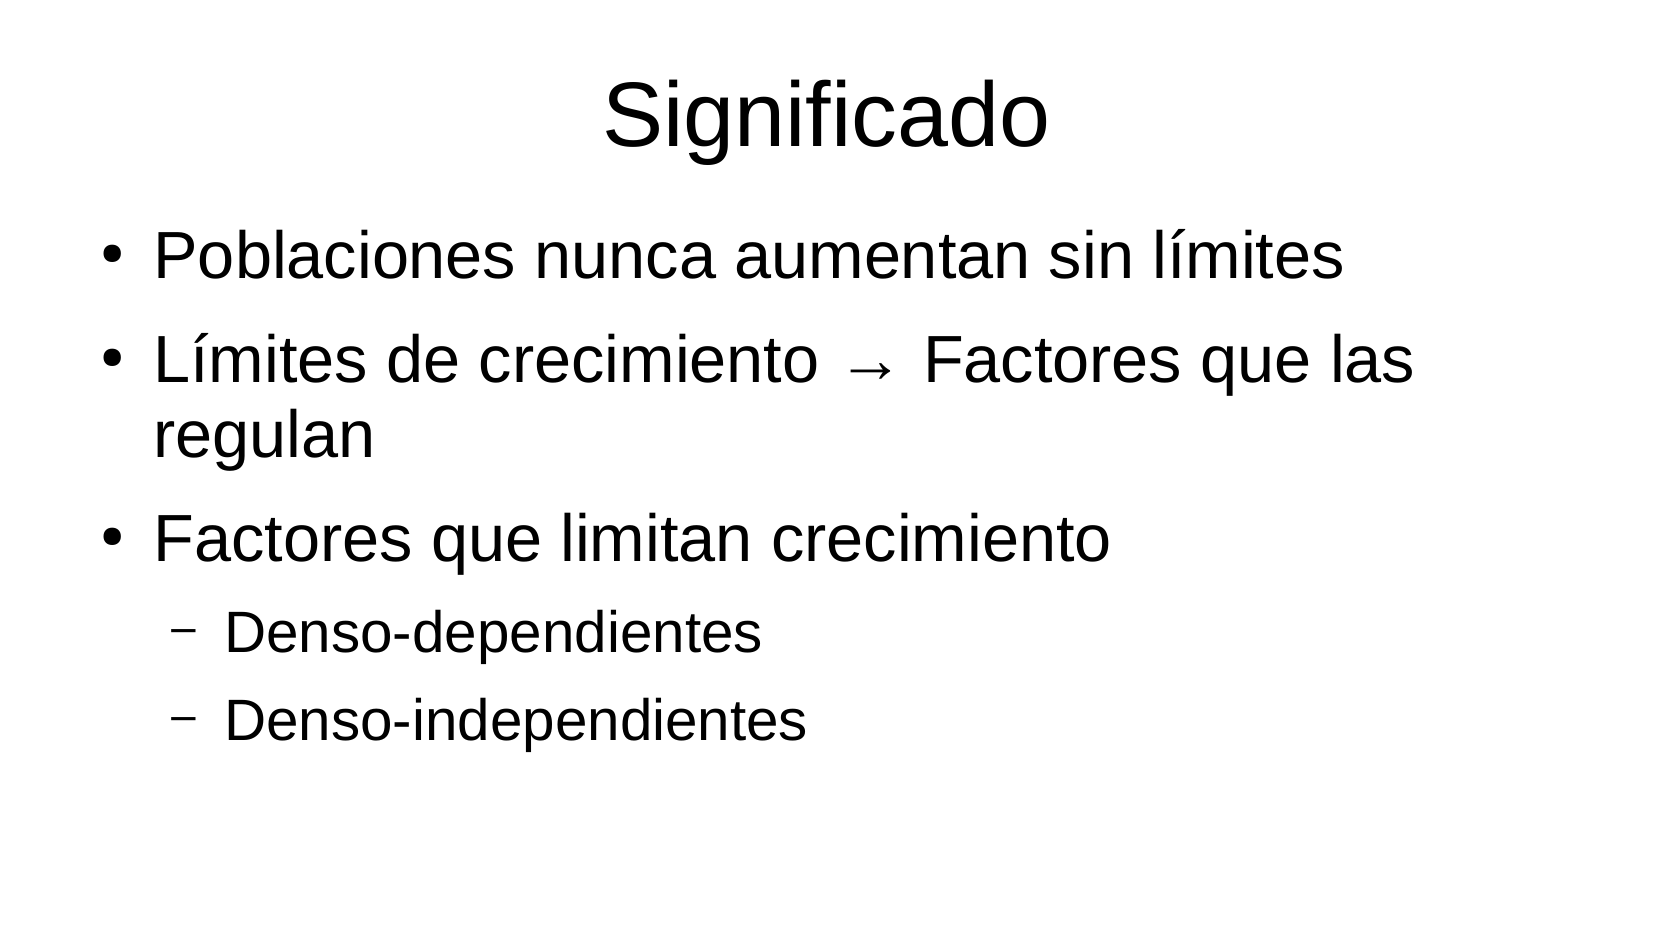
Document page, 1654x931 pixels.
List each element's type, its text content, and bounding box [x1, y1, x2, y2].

list Poblaciones nunca aumentan sin límites Límites de crecimiento → Factores que las regulan Factores que limitan crecimiento Denso-dependientes Denso-independientes [82, 217, 1571, 758]
title Significado [82, 37, 1571, 193]
